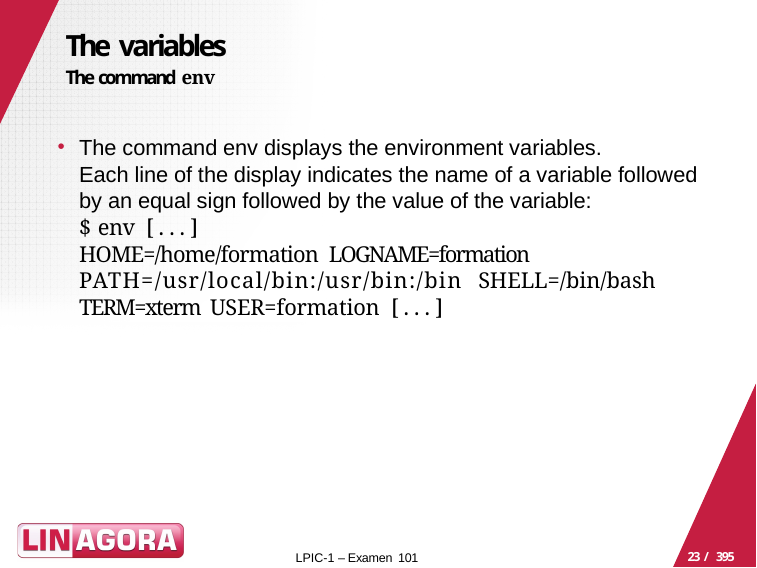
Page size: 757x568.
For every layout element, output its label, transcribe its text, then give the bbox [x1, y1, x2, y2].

text_box The variables [63, 26, 697, 65]
text_box The command env The command env displays the environment variables. Each line of the display indicates the name of a variable followed by an equal sign followed by the value of the variable: $ env [...] HOME=/home/formation LOGNAME=formation PATH=/usr/local/bin:/usr/bin:/bin SHELL=/bin/bash TERM=xterm USER=formation [...] [55, 65, 721, 442]
text_box [17, 520, 184, 562]
picture [0, 0, 352, 352]
text_box <number> / 395 [683, 549, 747, 568]
text_box LPIC-1 – Examen 101 [293, 549, 420, 568]
